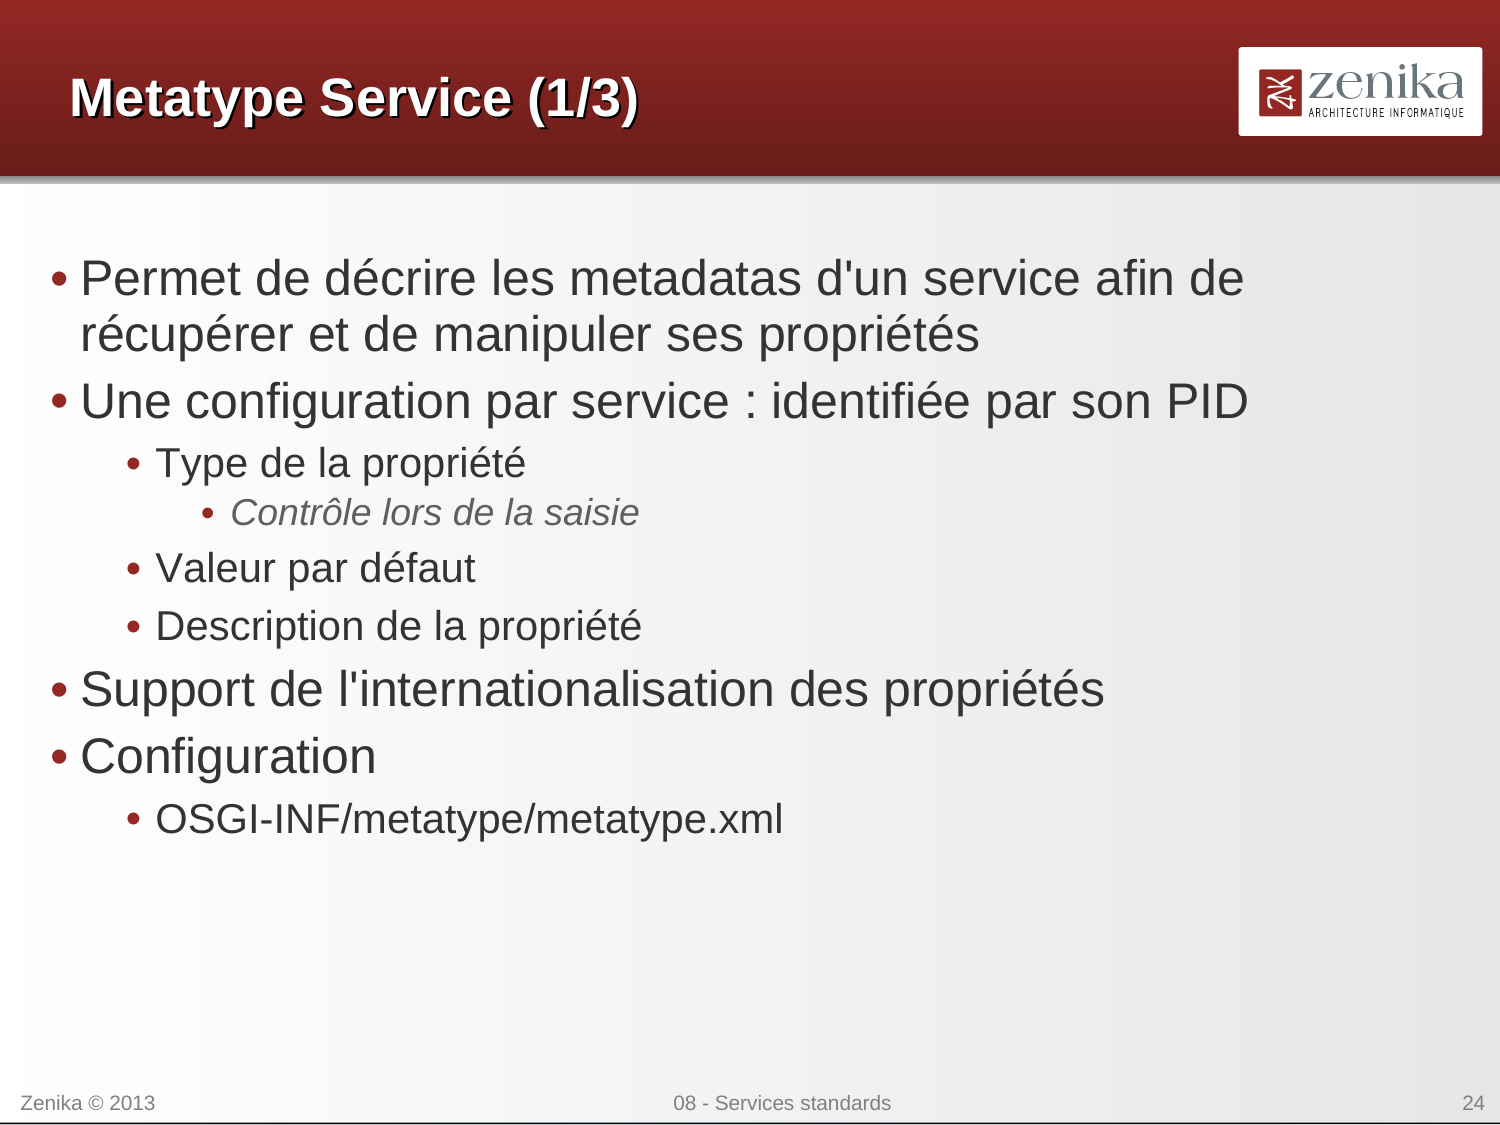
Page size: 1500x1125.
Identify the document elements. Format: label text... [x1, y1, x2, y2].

title Metatype Service (1/3) [50, 22, 1206, 172]
list Permet de décrire les metadatas d'un service afin de récupérer et de manipuler ses propriétés Une configuration par service : identifiée par son PID Type de la propriété Contrôle lors de la saisie Valeur par défaut Description de la propriété Support de l'internationalisation des propriétés Configuration OSGI-INF/metatype/metatype.xml [50, 249, 1435, 1064]
picture [1257, 58, 1464, 125]
